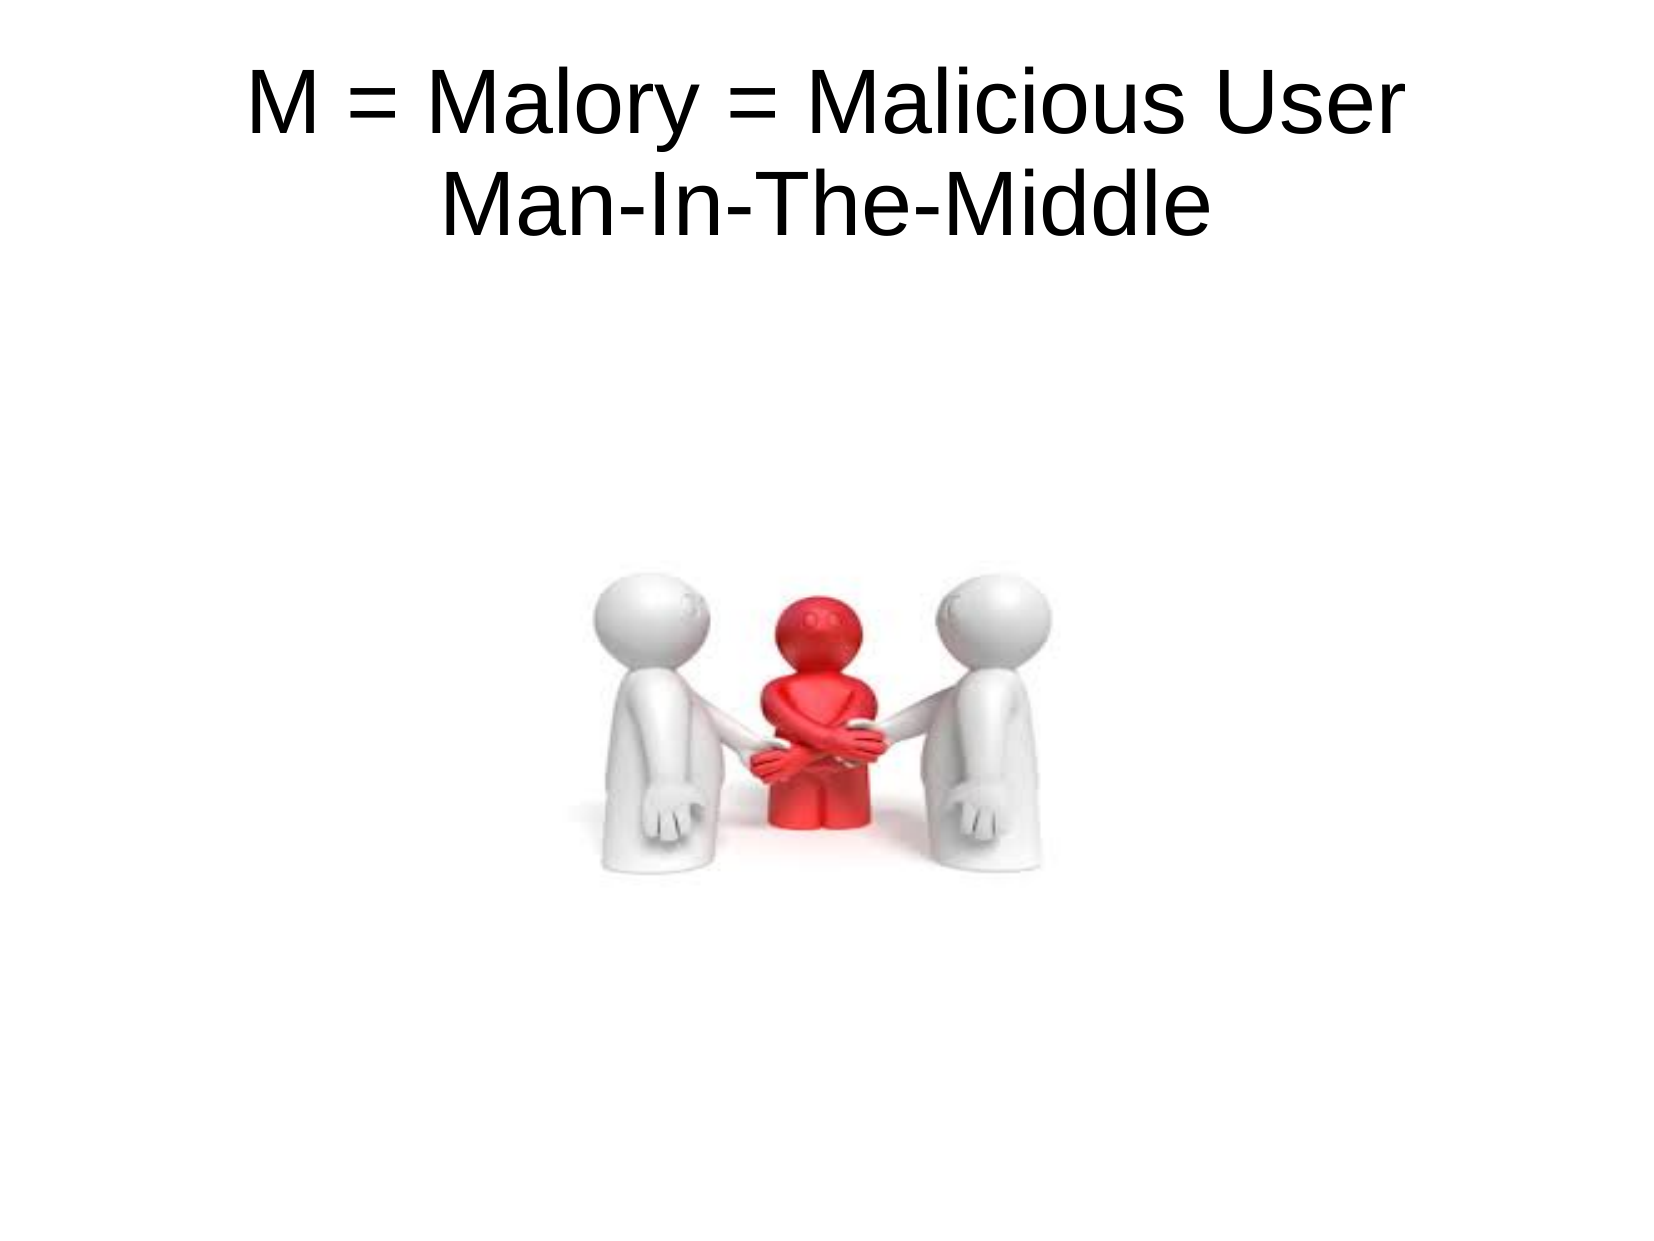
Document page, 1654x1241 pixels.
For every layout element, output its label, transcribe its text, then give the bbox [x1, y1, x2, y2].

picture [461, 545, 1186, 901]
title M = Malory = Malicious User Man-In-The-Middle [82, 49, 1571, 257]
